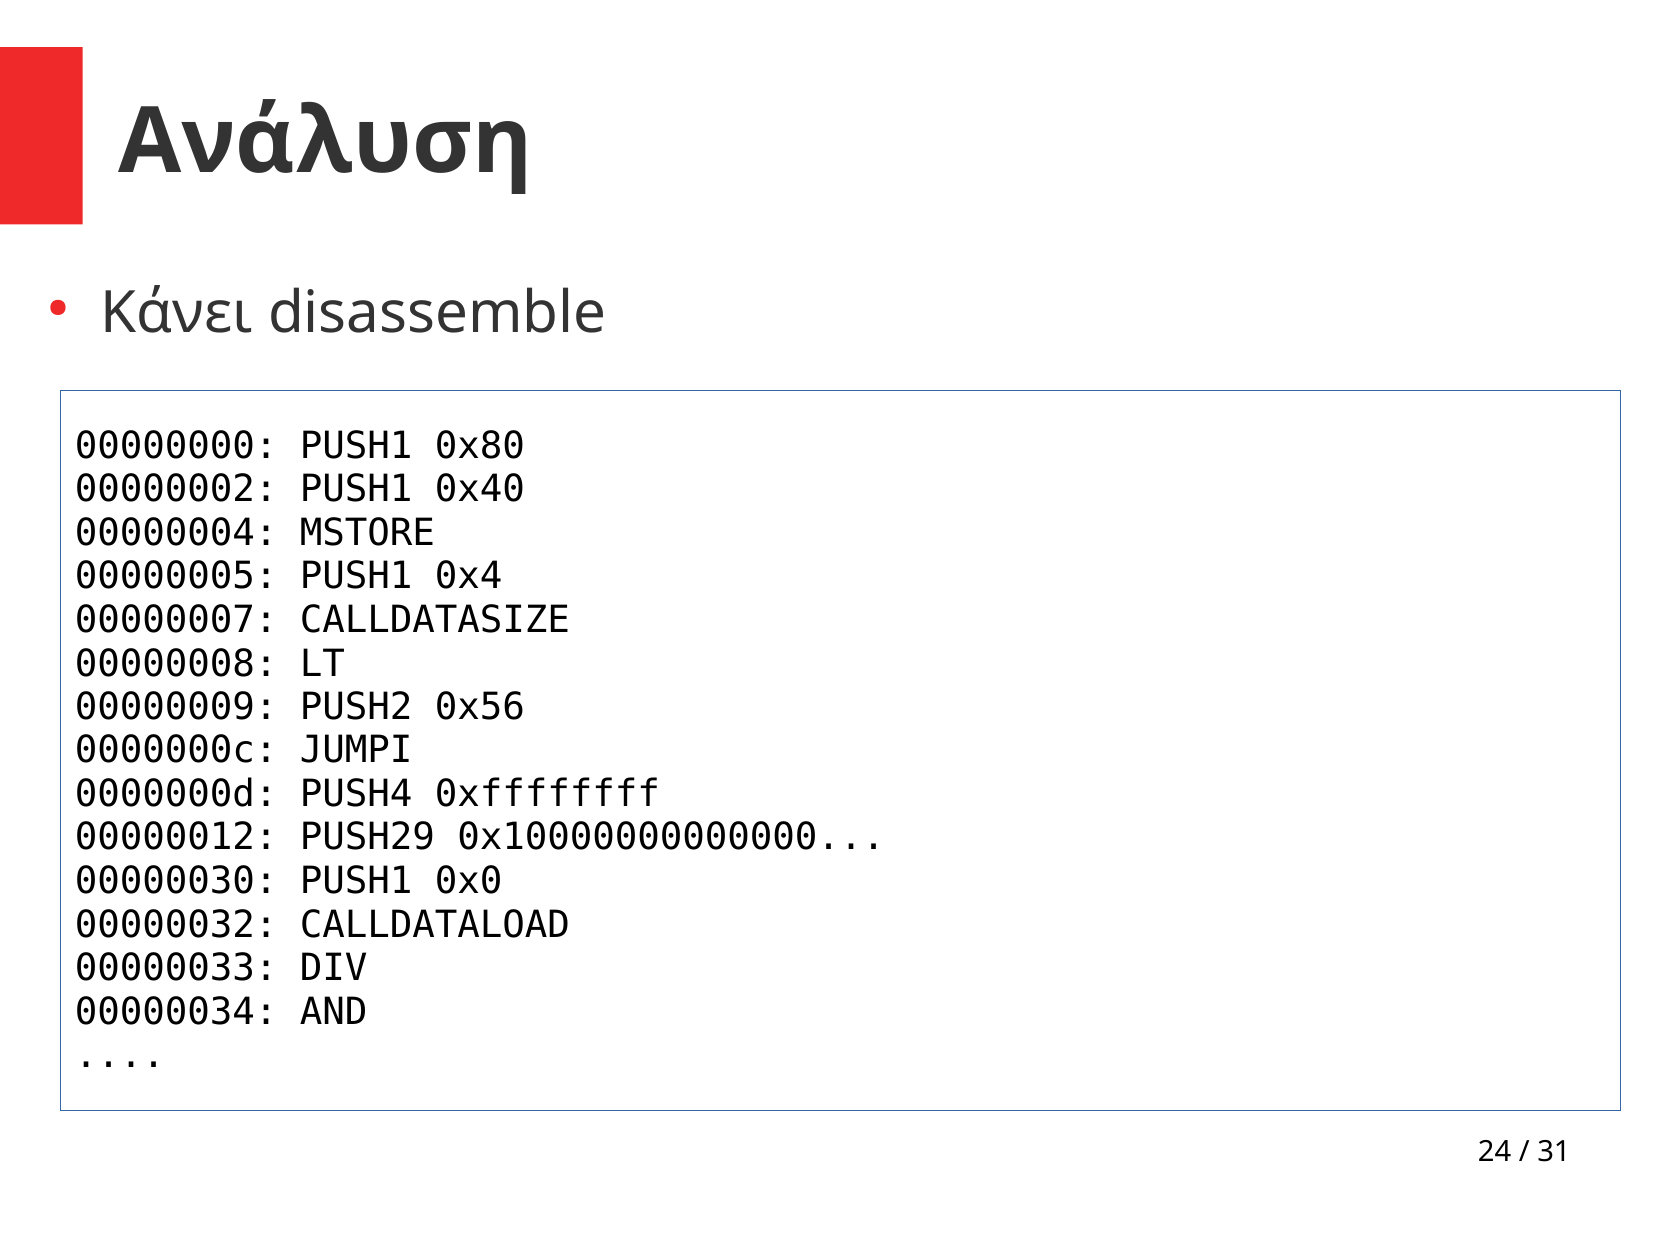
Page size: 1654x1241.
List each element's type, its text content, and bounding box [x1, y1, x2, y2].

title Ανάλυση [118, 33, 1571, 241]
text_box 00000000: PUSH1 0x80 00000002: PUSH1 0x40 00000004: MSTORE 00000005: PUSH1 0x4 00000007: CALLDATASIZE 00000008: LT 00000009: PUSH2 0x56 0000000c: JUMPI 0000000d: PUSH4 0xffffffff 00000012: PUSH29 0x10000000000000... 00000030: PUSH1 0x0 00000032: CALLDATALOAD 00000033: DIV 00000034: AND .... [60, 390, 1621, 1111]
list Κάνει disassemble [30, 270, 1621, 376]
